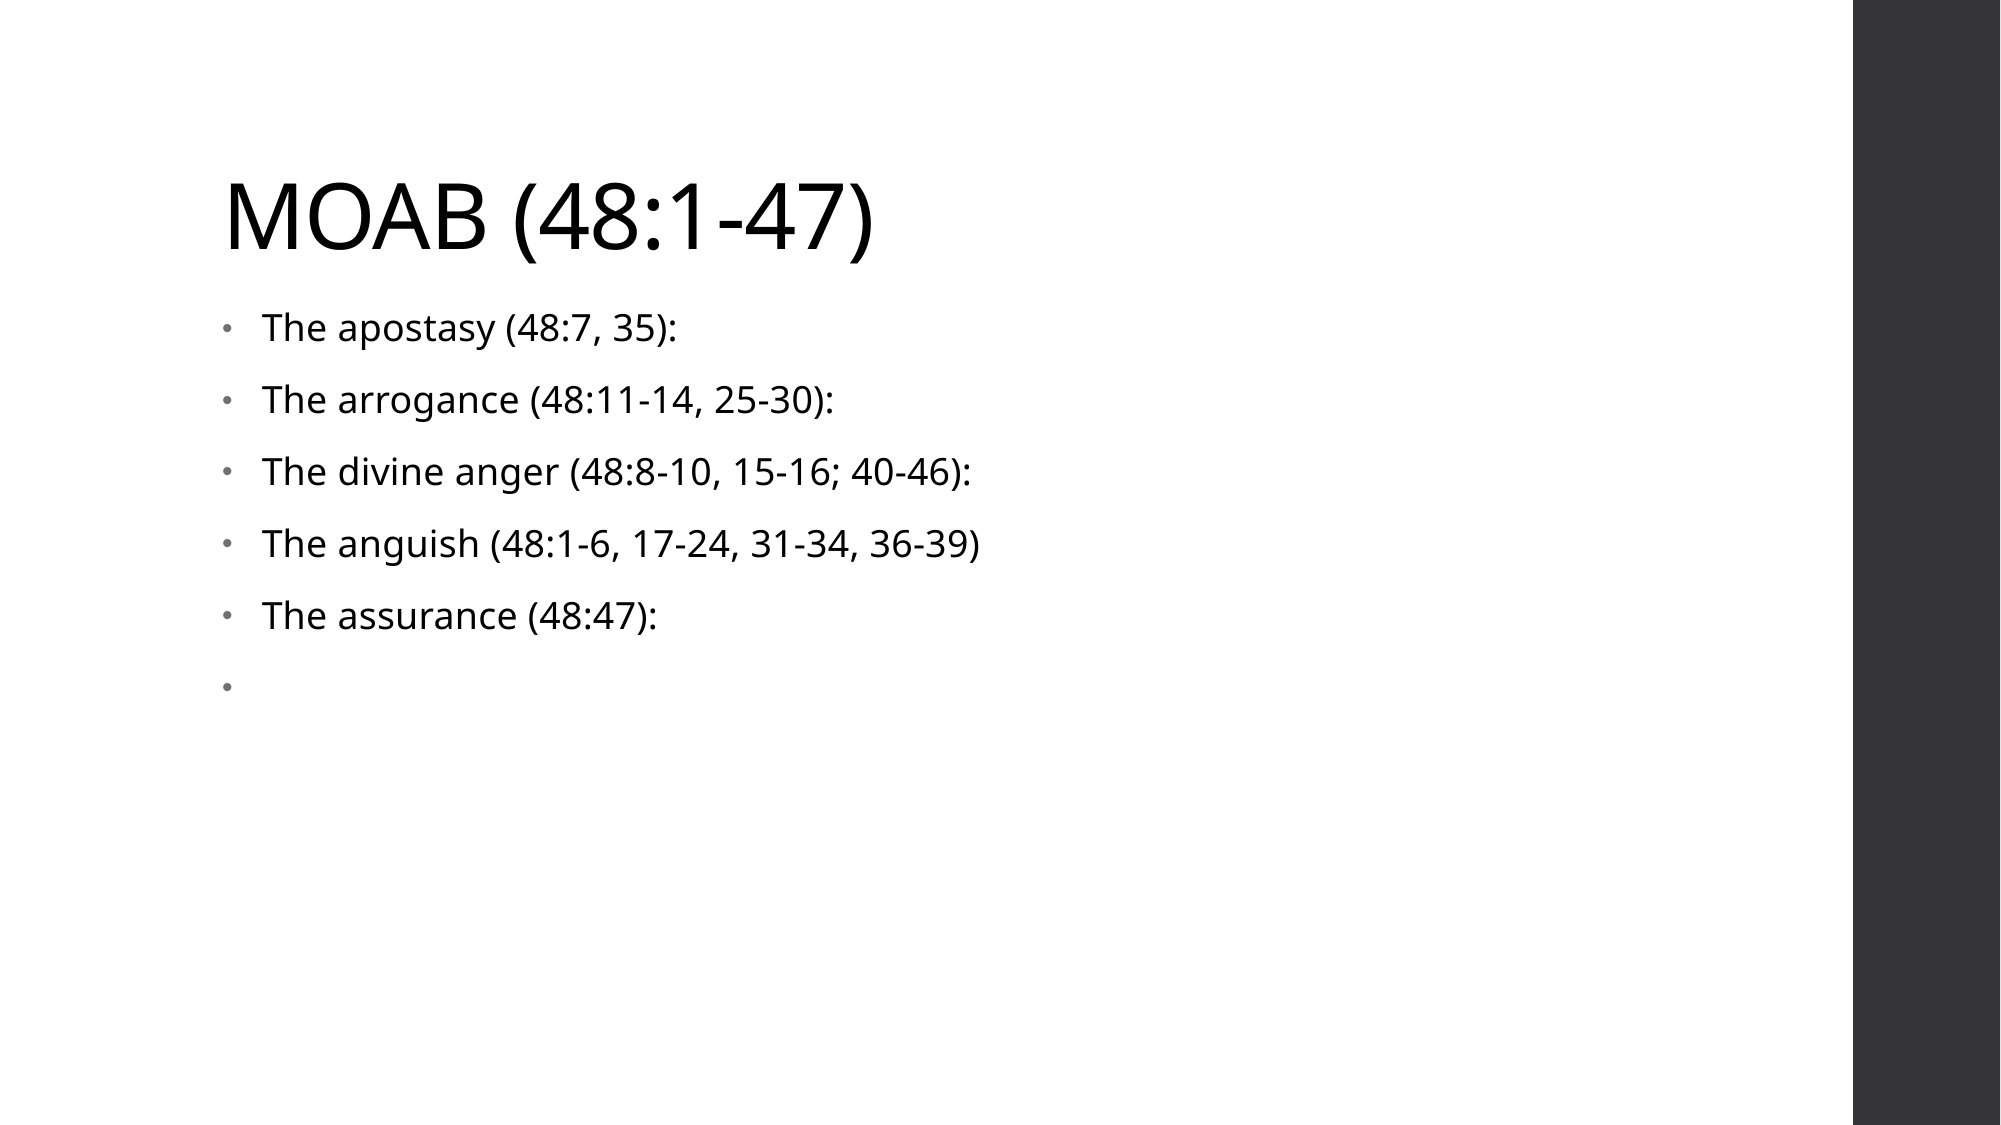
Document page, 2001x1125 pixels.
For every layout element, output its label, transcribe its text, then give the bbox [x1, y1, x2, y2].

list The apostasy (48:7, 35): The arrogance (48:11-14, 25-30): The divine anger (48:8-10, 15-16; 40-46): The anguish (48:1-6, 17-24, 31-34, 36-39) The assurance (48:47): [206, 299, 1617, 1014]
title MOAB (48:1-47) [206, 60, 1797, 278]
